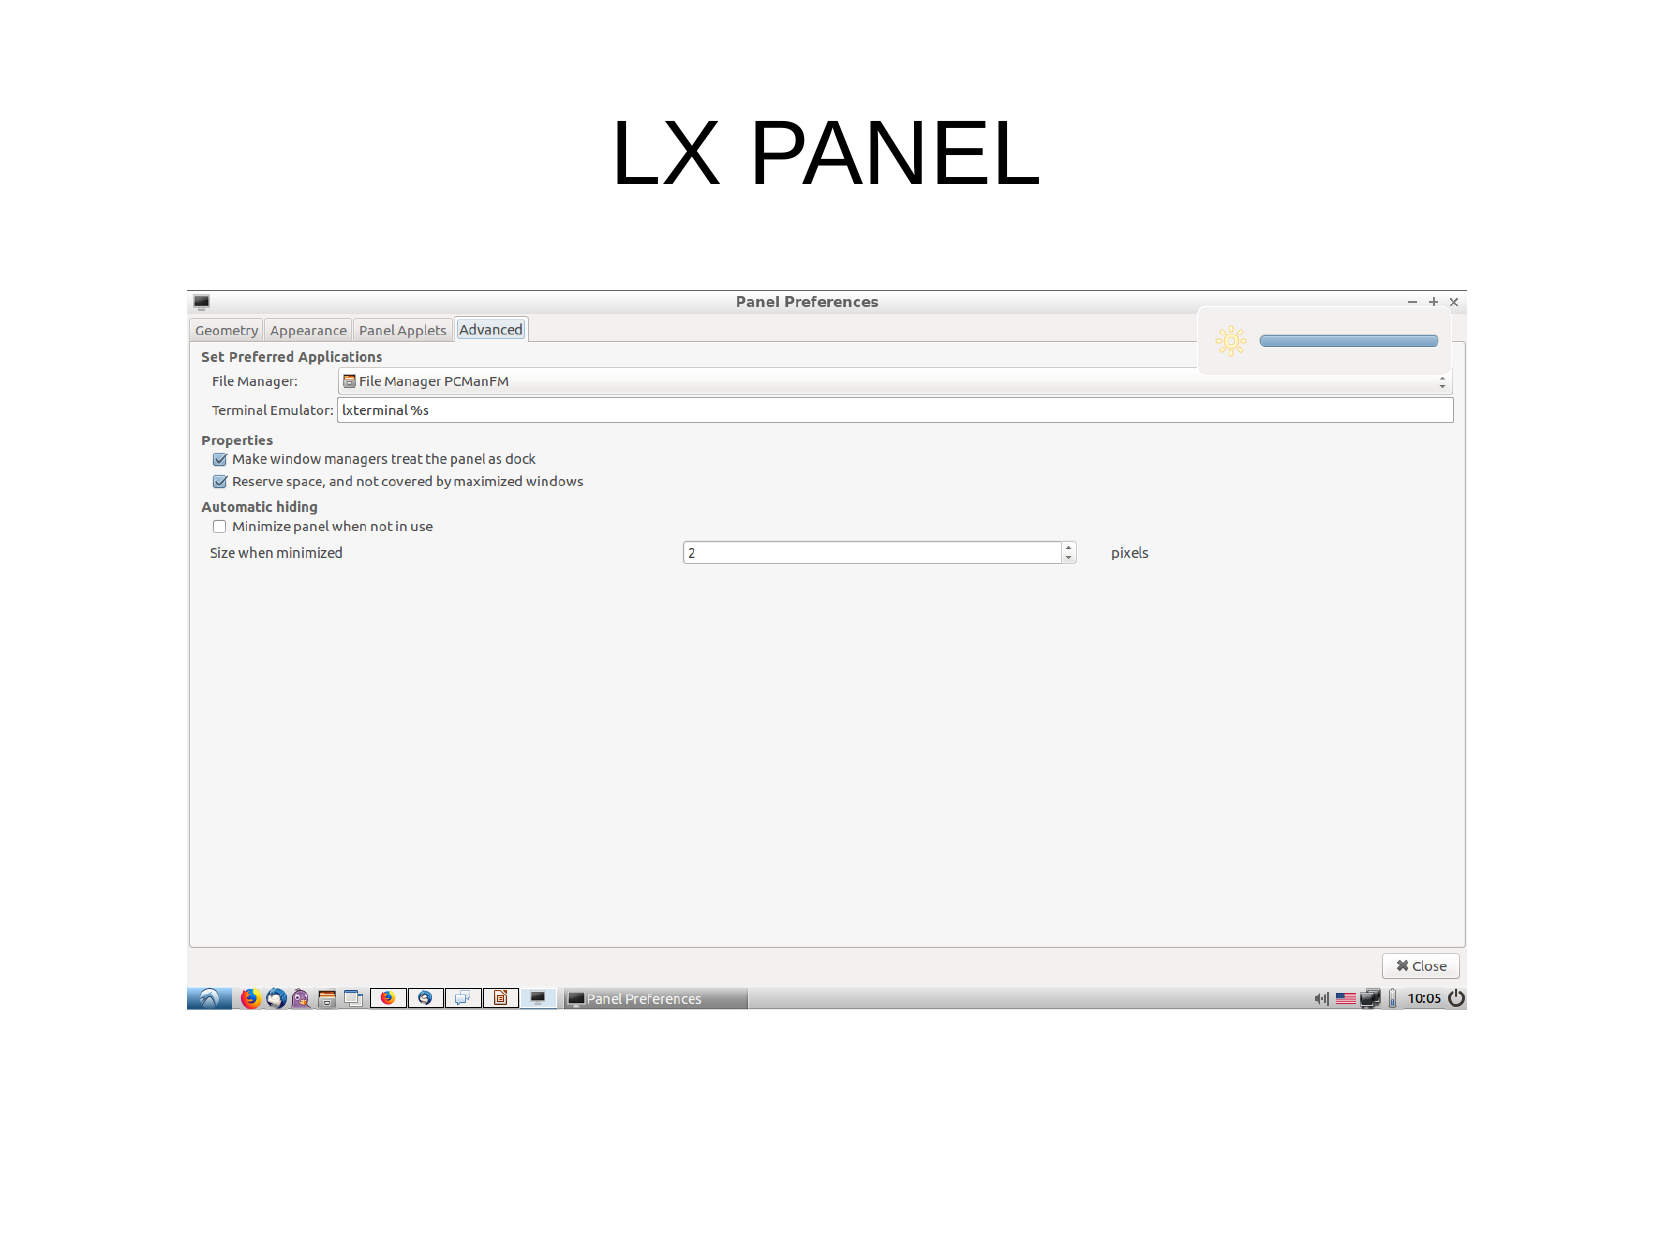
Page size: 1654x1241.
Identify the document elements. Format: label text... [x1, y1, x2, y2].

picture [187, 290, 1467, 1010]
title LX PANEL [82, 49, 1571, 257]
